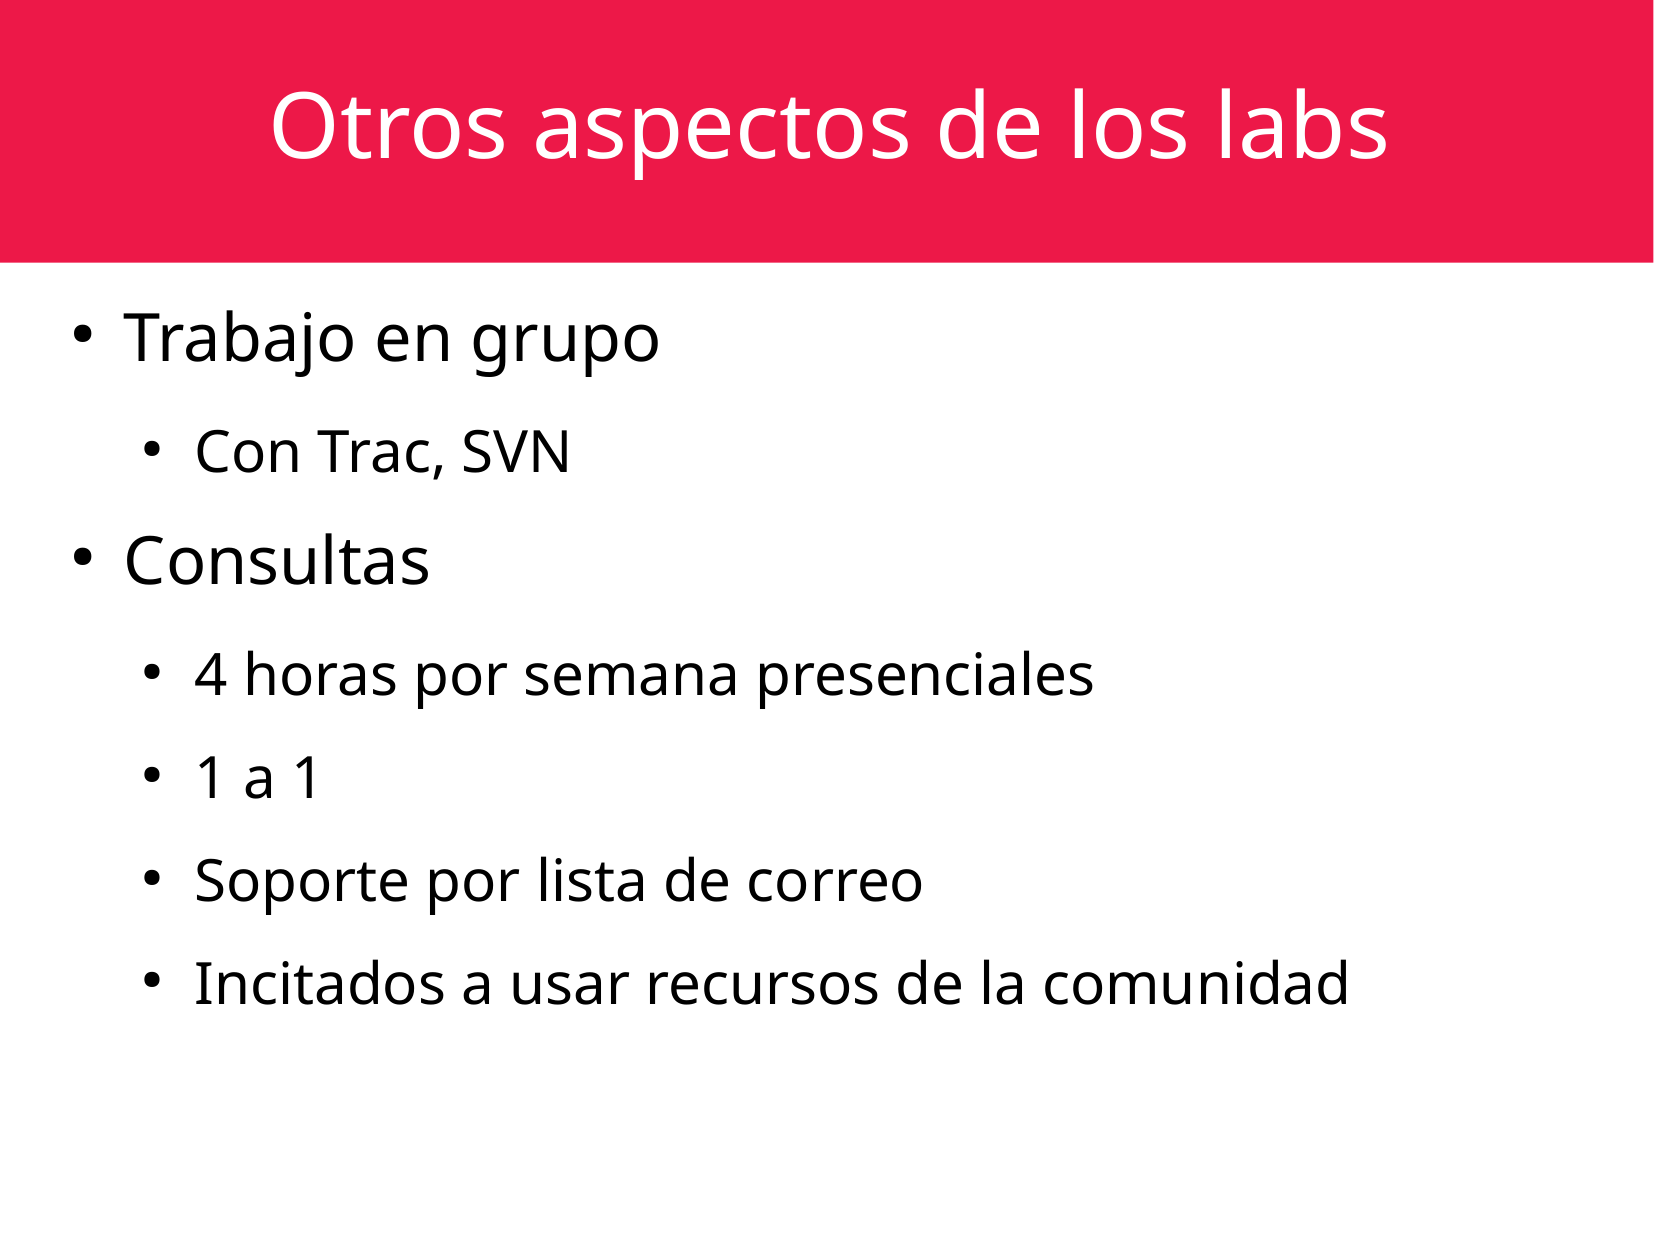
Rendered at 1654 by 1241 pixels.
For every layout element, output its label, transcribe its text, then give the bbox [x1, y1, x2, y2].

title Otros aspectos de los labs [47, 27, 1613, 220]
list Trabajo en grupo Con Trac, SVN Consultas 4 horas por semana presenciales 1 a 1 Soporte por lista de correo Incitados a usar recursos de la comunidad [53, 290, 1613, 1109]
